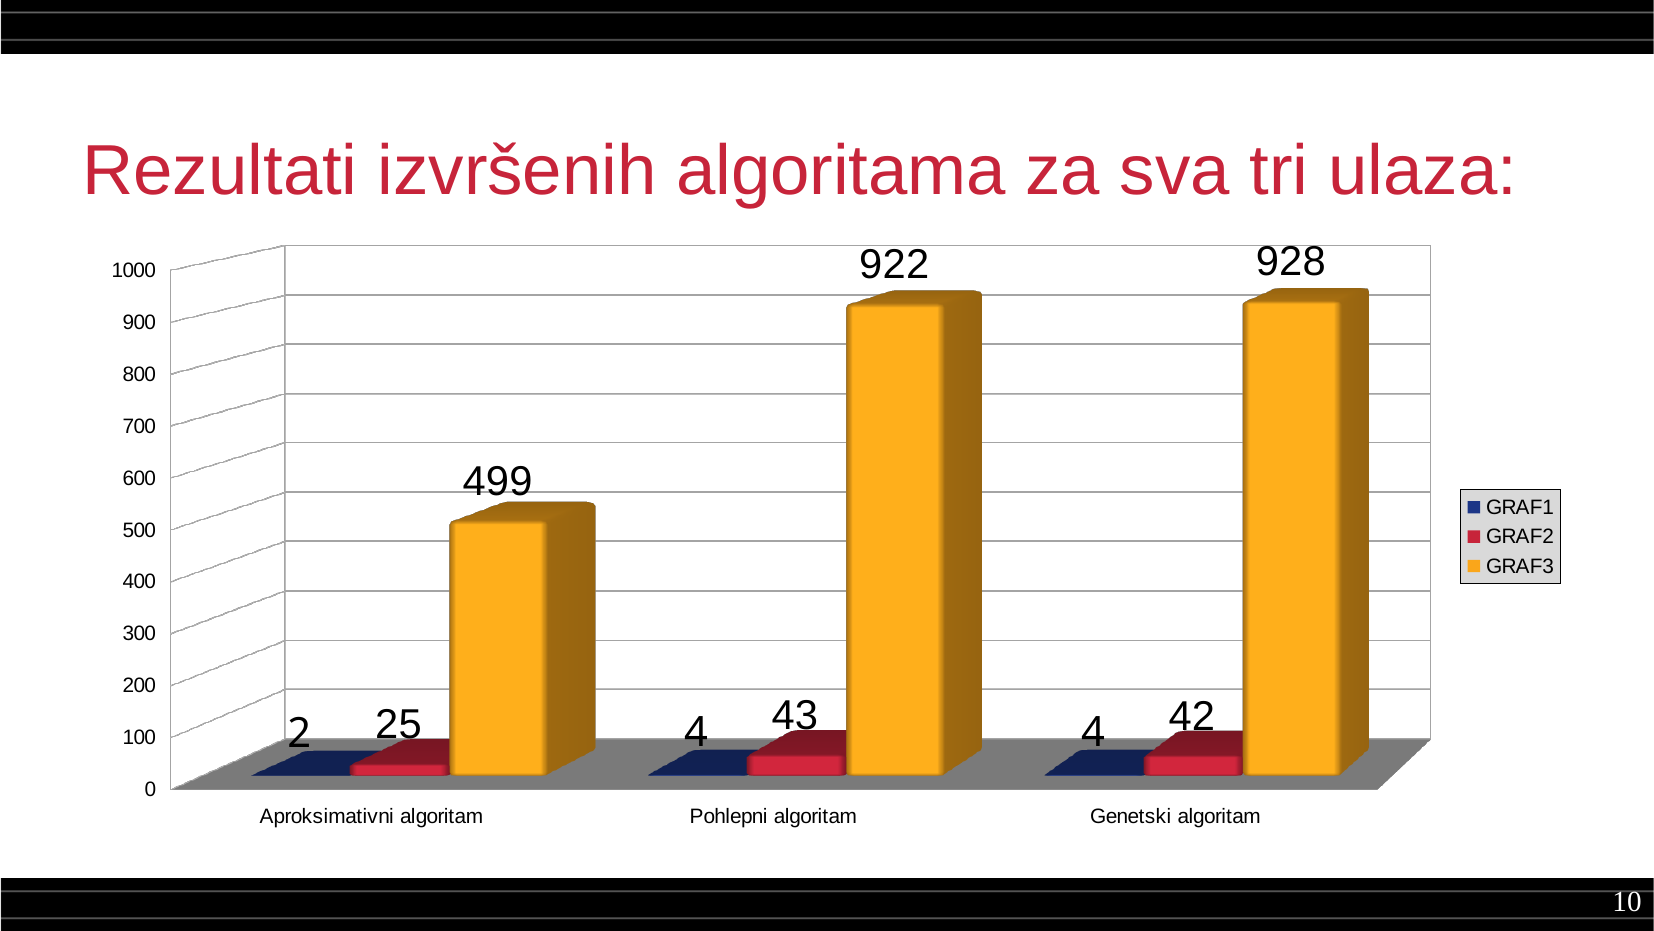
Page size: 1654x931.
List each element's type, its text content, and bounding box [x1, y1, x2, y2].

title Rezultati izvršenih algoritama za sva tri ulaza: [82, 92, 1571, 233]
picture [0, 878, 1654, 931]
picture [0, 0, 1654, 54]
chart [80, 233, 1573, 841]
